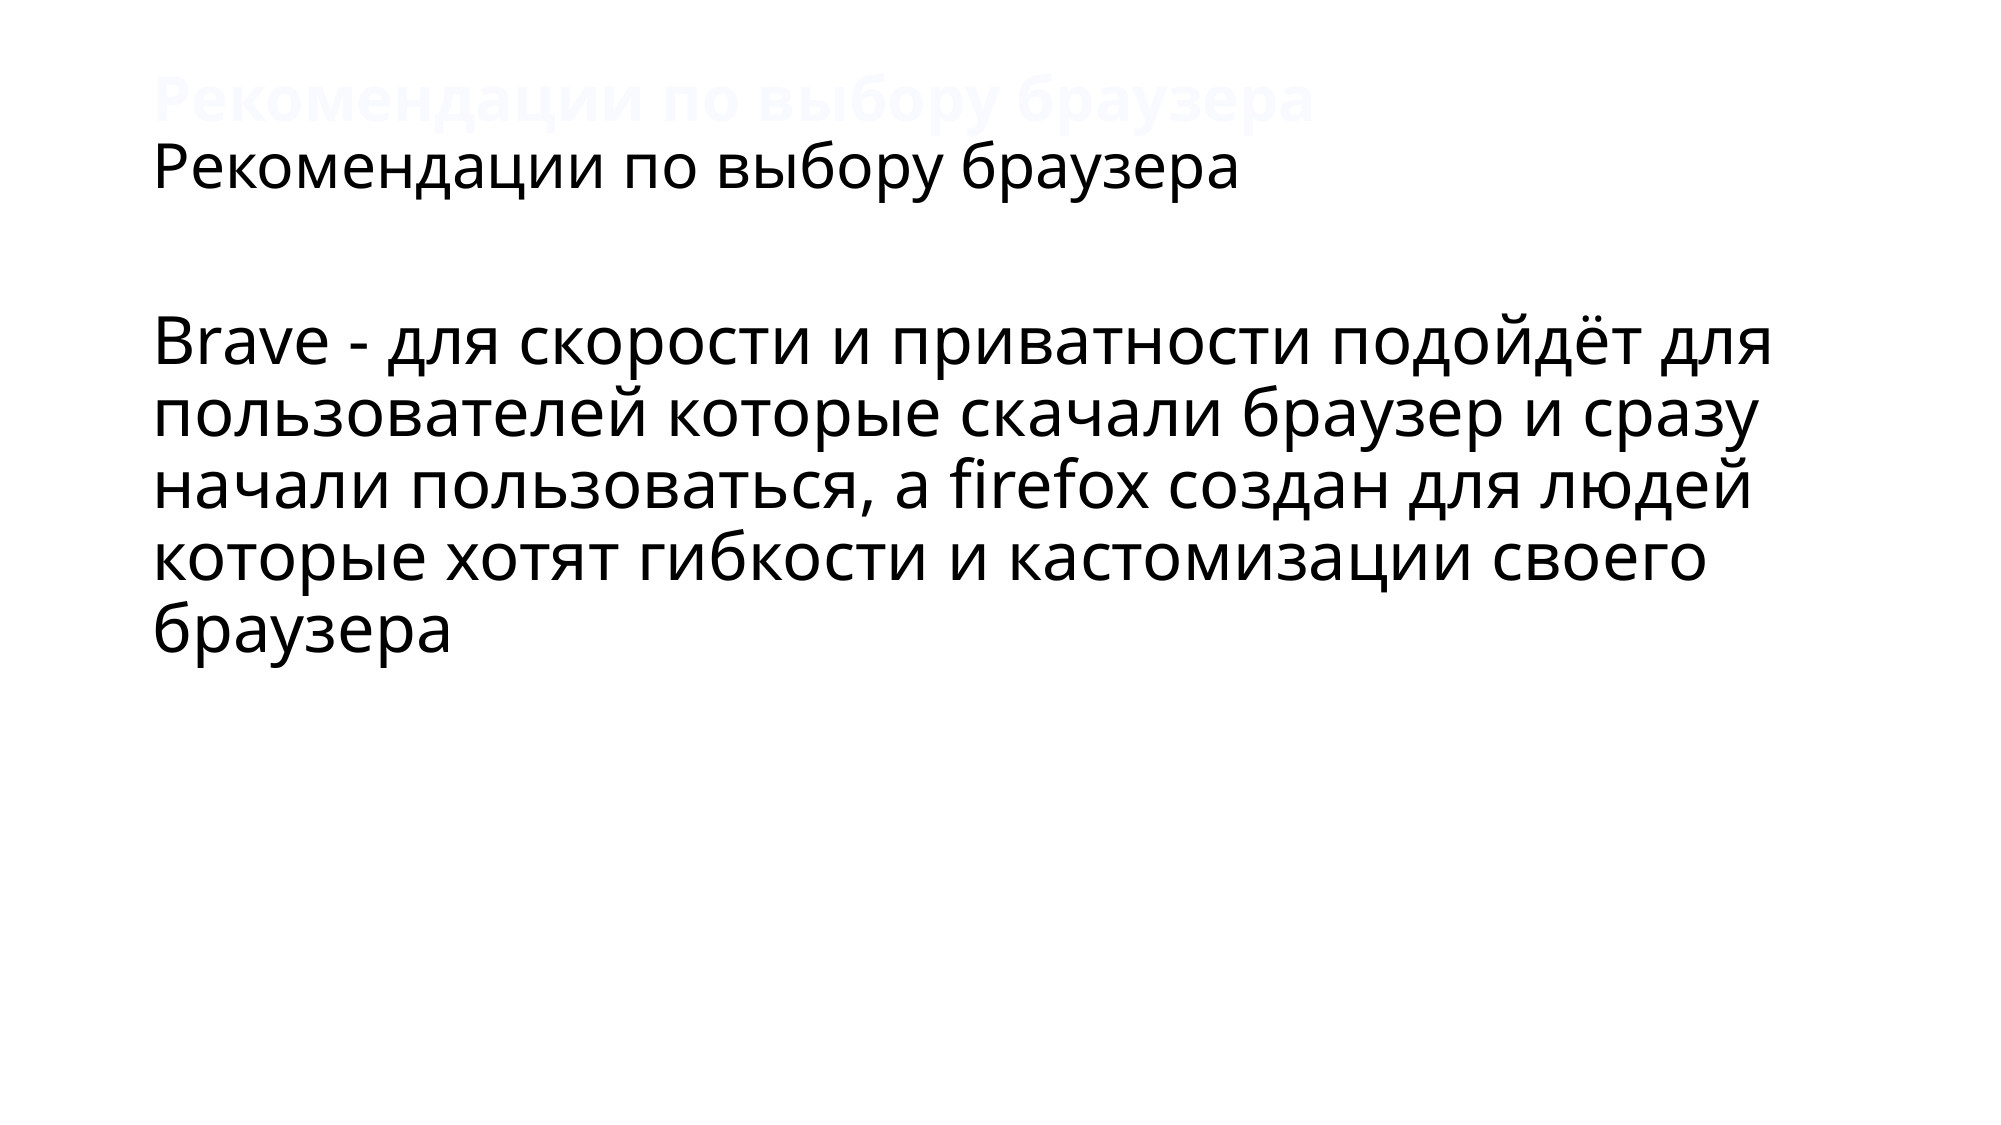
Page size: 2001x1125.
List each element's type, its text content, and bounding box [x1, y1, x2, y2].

list Brave - для скорости и приватности подойдёт для пользователей которые скачали браузер и сразу начали пользоваться, а firefox создан для людей которые хотят гибкости и кастомизации своего браузера [137, 299, 1863, 1014]
title Рекомендации по выбору браузера Рекомендации по выбору браузера [137, 59, 1863, 278]
